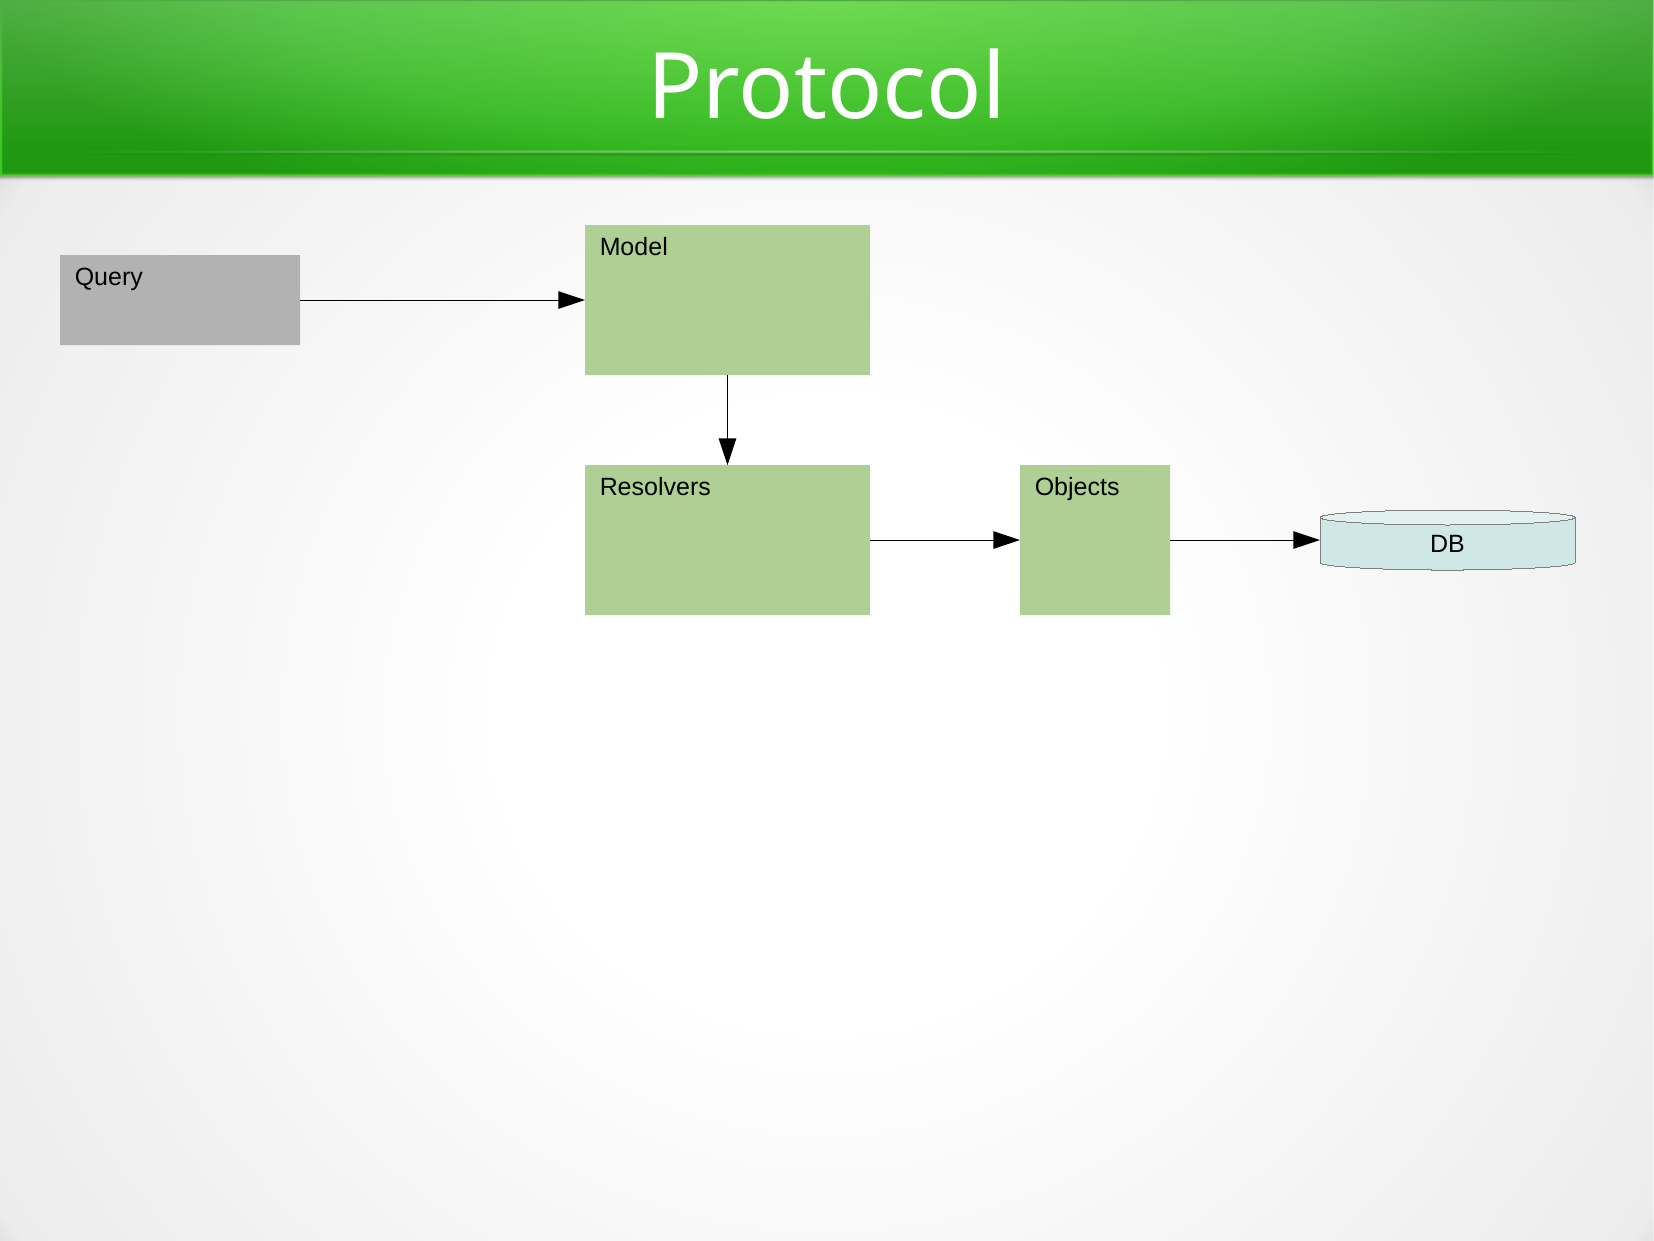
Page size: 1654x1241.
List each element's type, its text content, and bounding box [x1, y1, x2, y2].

text_box Resolvers [585, 465, 871, 616]
title Protocol [82, 11, 1571, 154]
picture [0, 0, 1654, 1241]
text_box Model [585, 225, 871, 376]
text_box DB [1320, 518, 1576, 571]
text_box Query [60, 255, 301, 346]
text_box Objects [1020, 465, 1171, 616]
